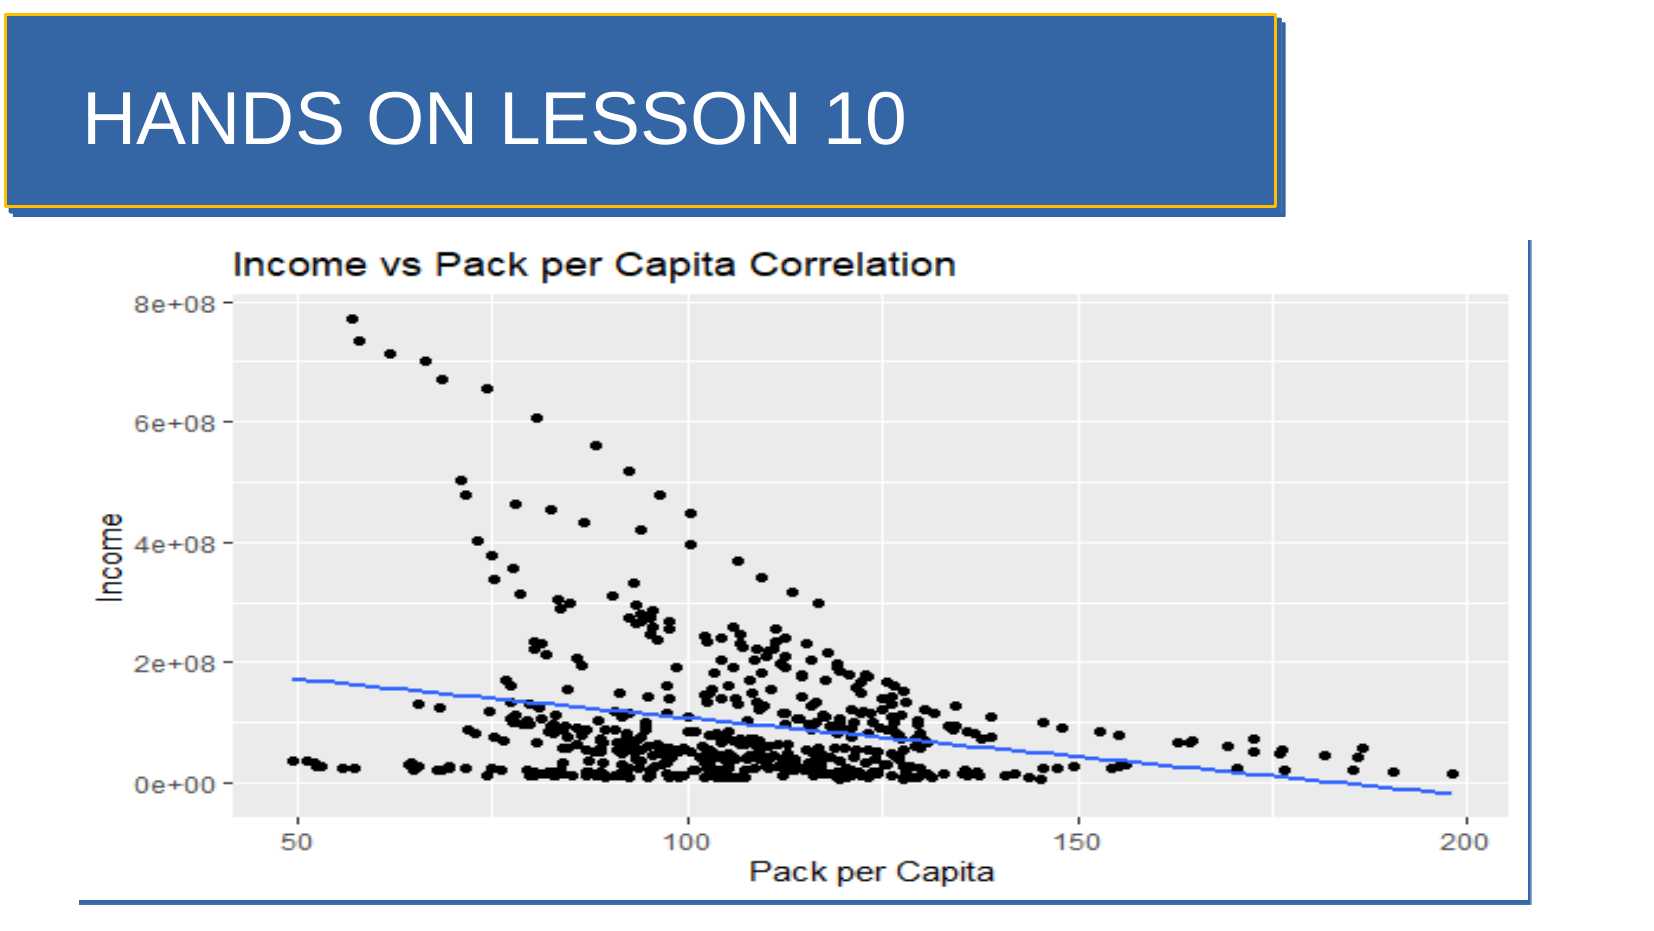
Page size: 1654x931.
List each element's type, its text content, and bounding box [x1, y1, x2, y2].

title HANDS ON LESSON 10 [82, 44, 1235, 192]
picture [75, 236, 1528, 901]
